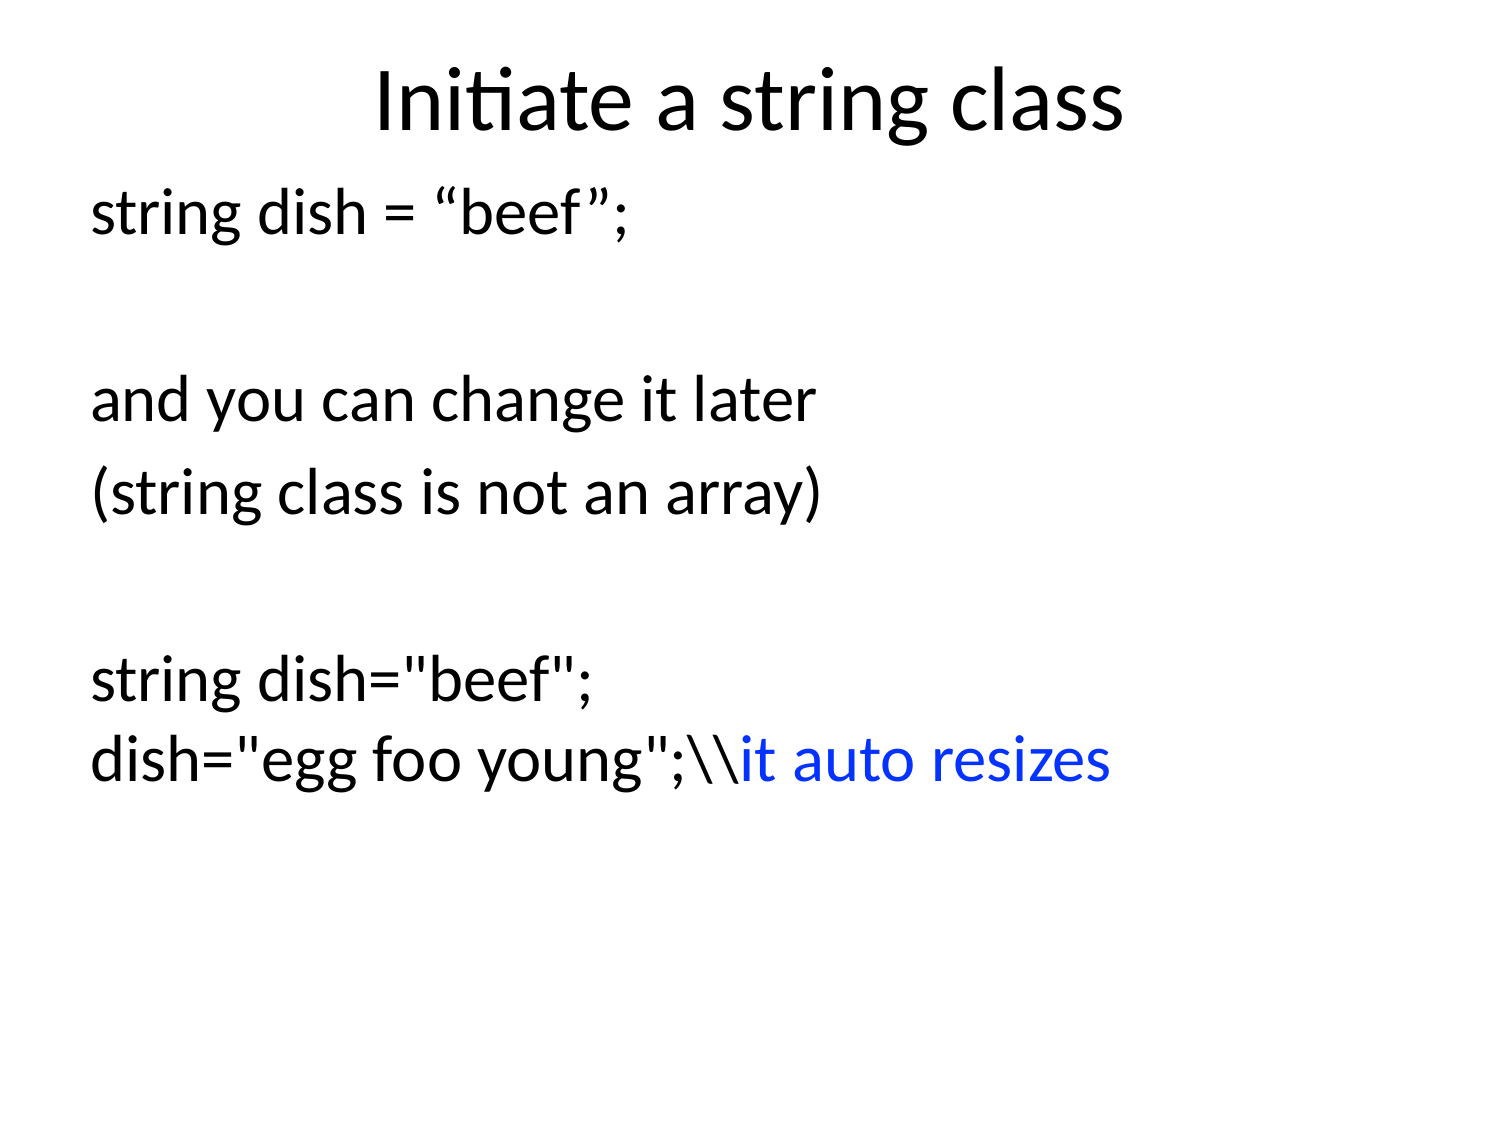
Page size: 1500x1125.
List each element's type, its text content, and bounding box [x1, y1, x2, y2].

list string dish = “beef”; and you can change it later (string class is not an array) string dish="beef"; dish="egg foo young";\\it auto resizes [75, 160, 1425, 903]
title Initiate a string class [75, 0, 1425, 160]
